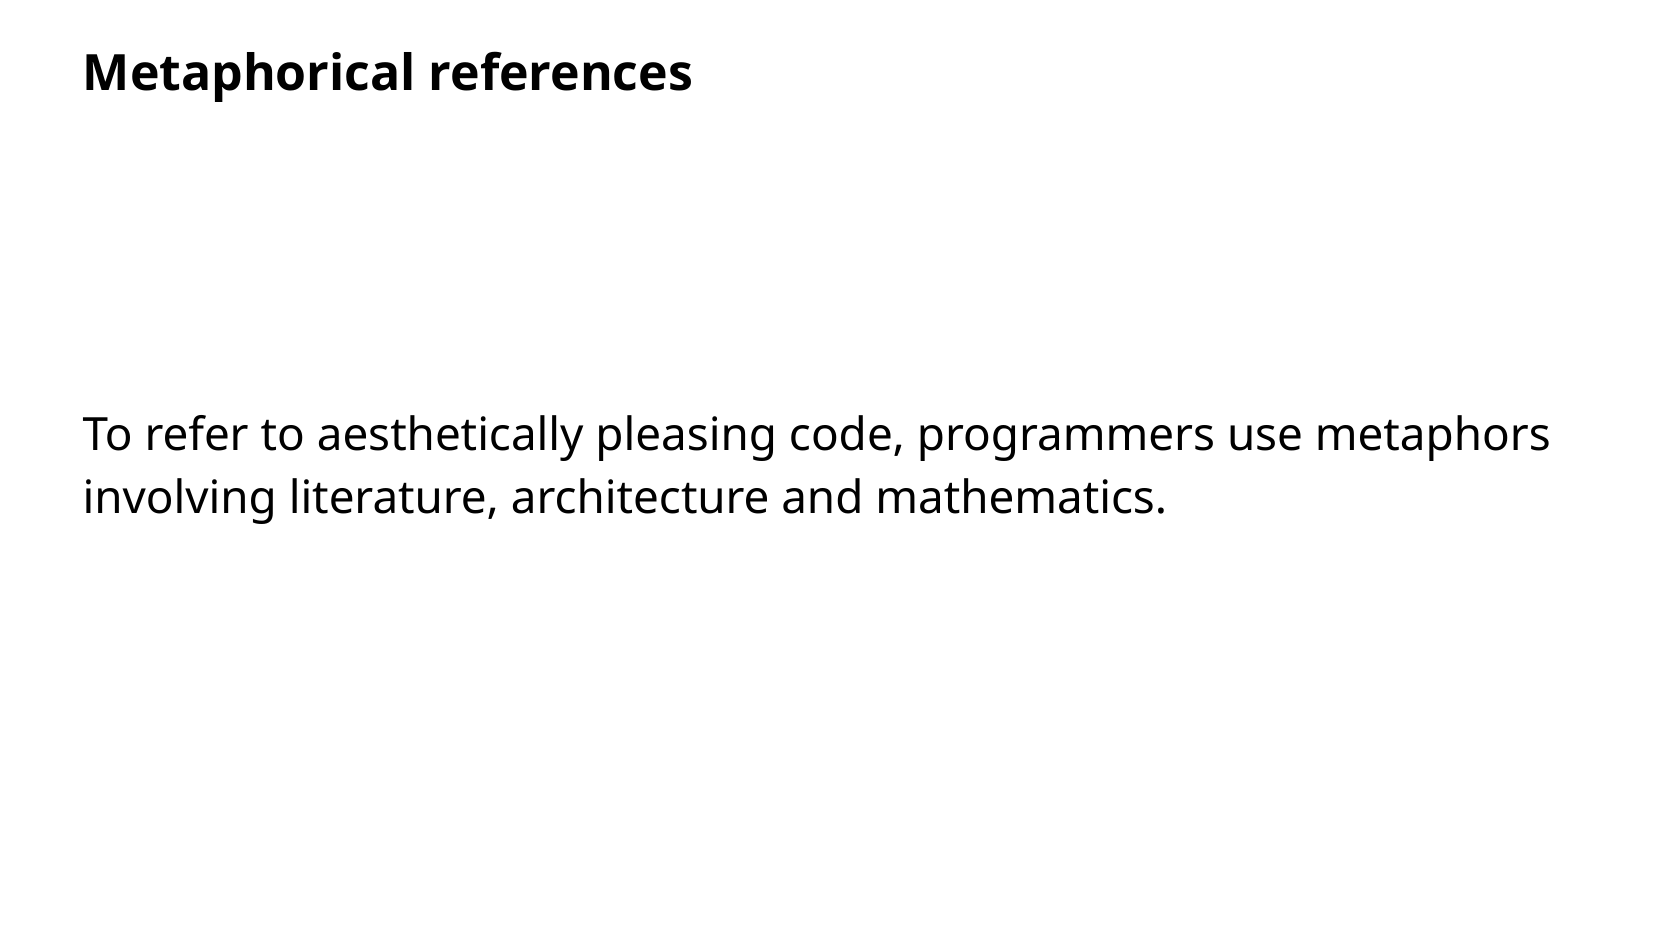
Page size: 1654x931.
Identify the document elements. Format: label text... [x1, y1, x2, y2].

list To refer to aesthetically pleasing code, programmers use metaphors involving literature, architecture and mathematics. [82, 217, 1571, 758]
title Metaphorical references [82, 37, 1571, 193]
